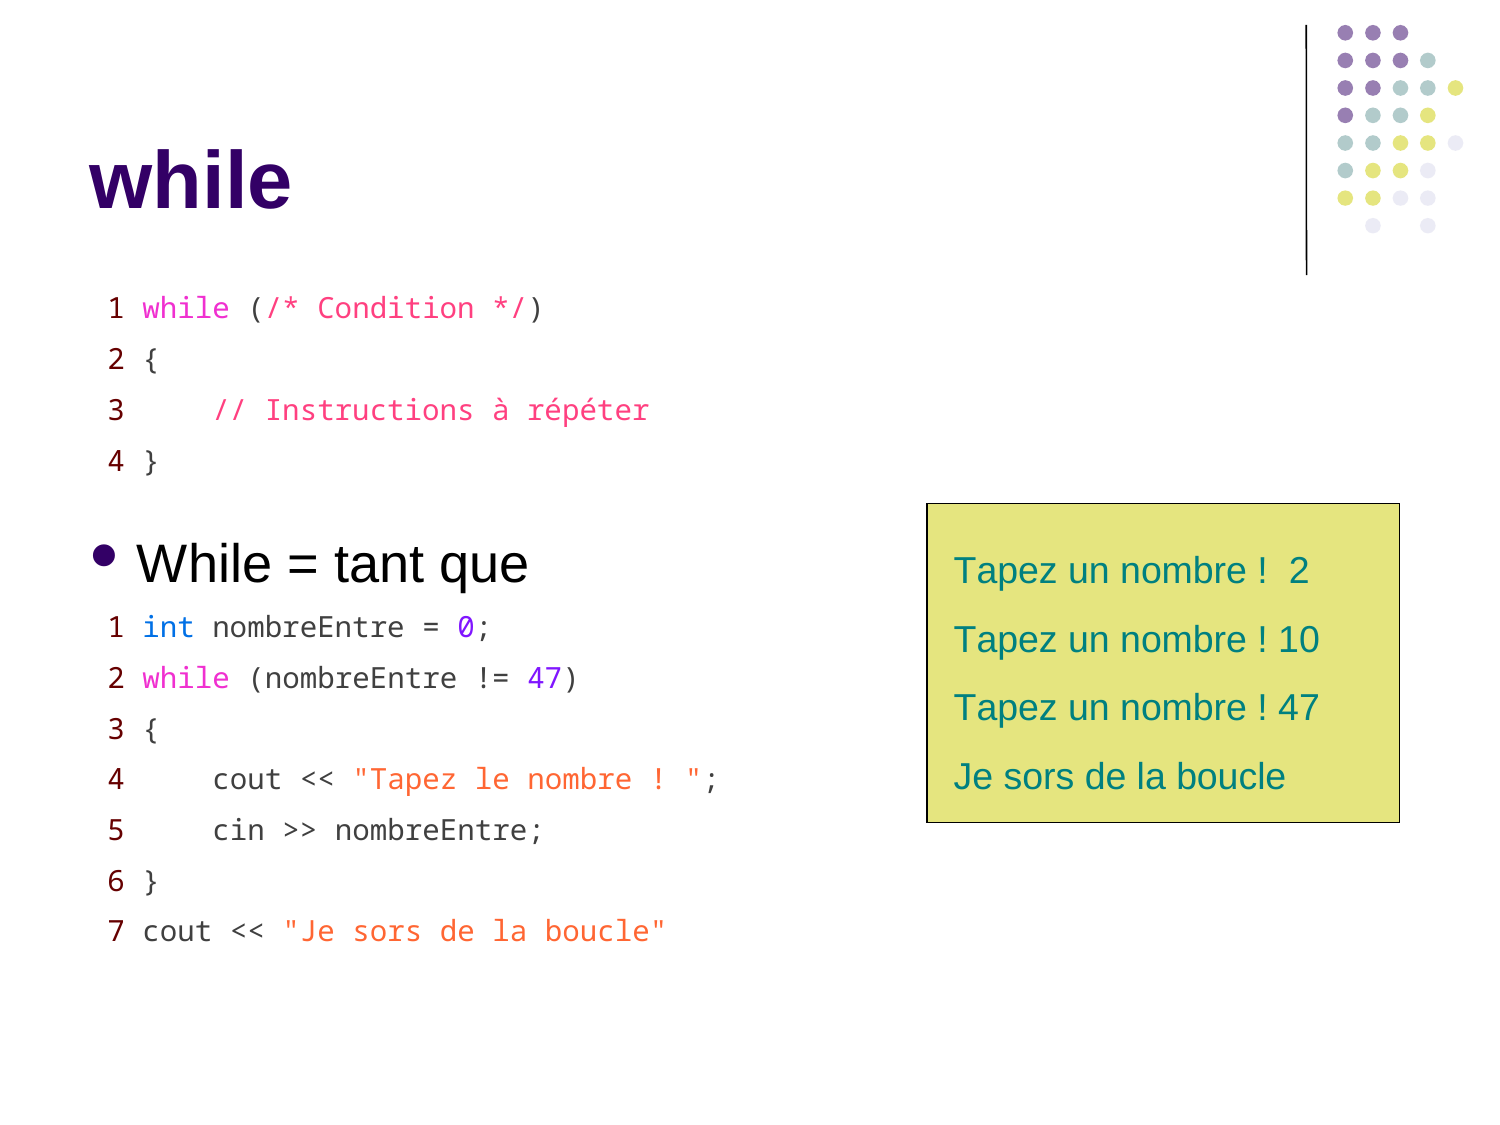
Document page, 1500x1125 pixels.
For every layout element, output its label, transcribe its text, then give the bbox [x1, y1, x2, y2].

title while [74, 20, 1313, 233]
text_box [927, 503, 1400, 823]
text_box Tapez un nombre ! 2 Tapez un nombre ! 10 Tapez un nombre ! 47 Je sors de la boucle [938, 538, 1353, 805]
list 1 while (/* Condition */) 2 { 3 // Instructions à répéter 4 } While = tant que 1 int nombreEntre = 0; 2 while (nombreEntre != 47) 3 { 4 cout << "Tapez le nombre ! "; 5 cin >> nombreEntre; 6 } 7 cout << "Je sors de la boucle" [75, 282, 1426, 1006]
